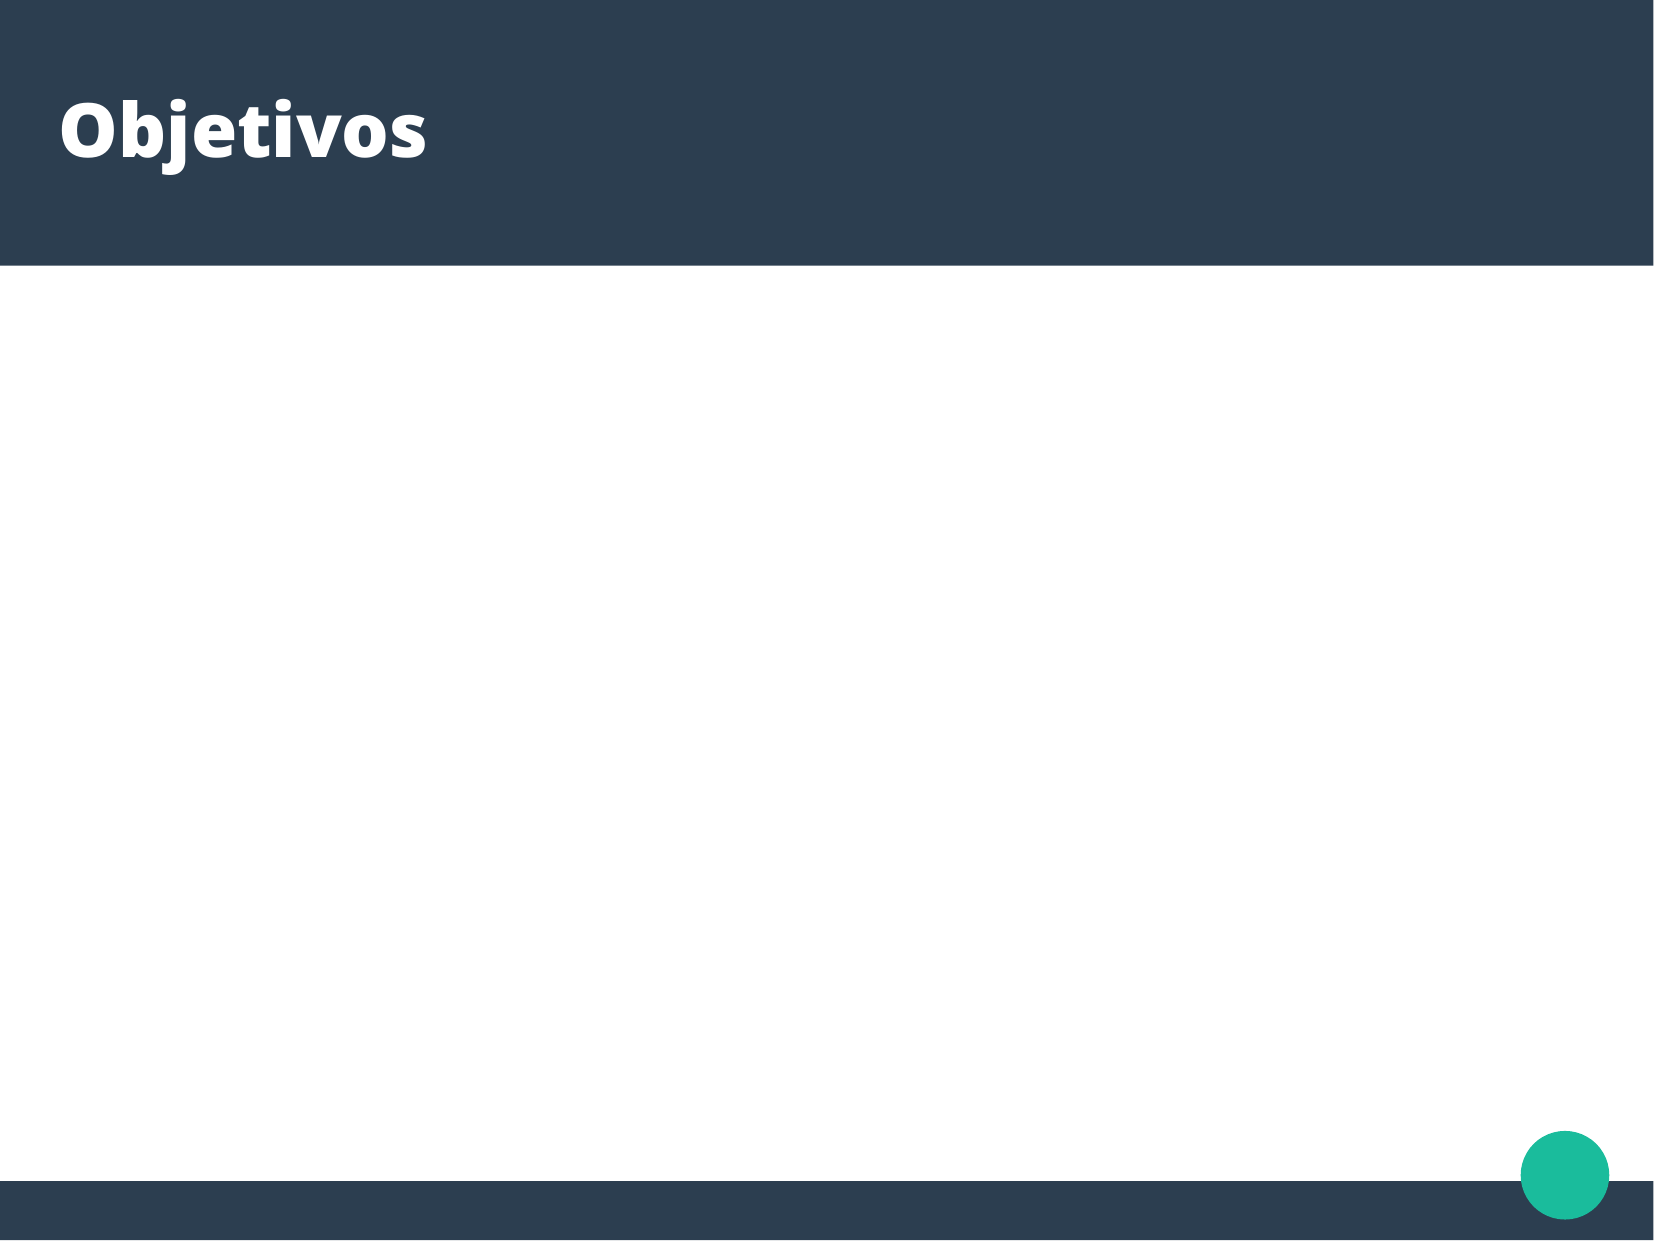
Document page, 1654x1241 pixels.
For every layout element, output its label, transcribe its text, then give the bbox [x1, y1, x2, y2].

title Objetivos [59, 49, 1595, 207]
